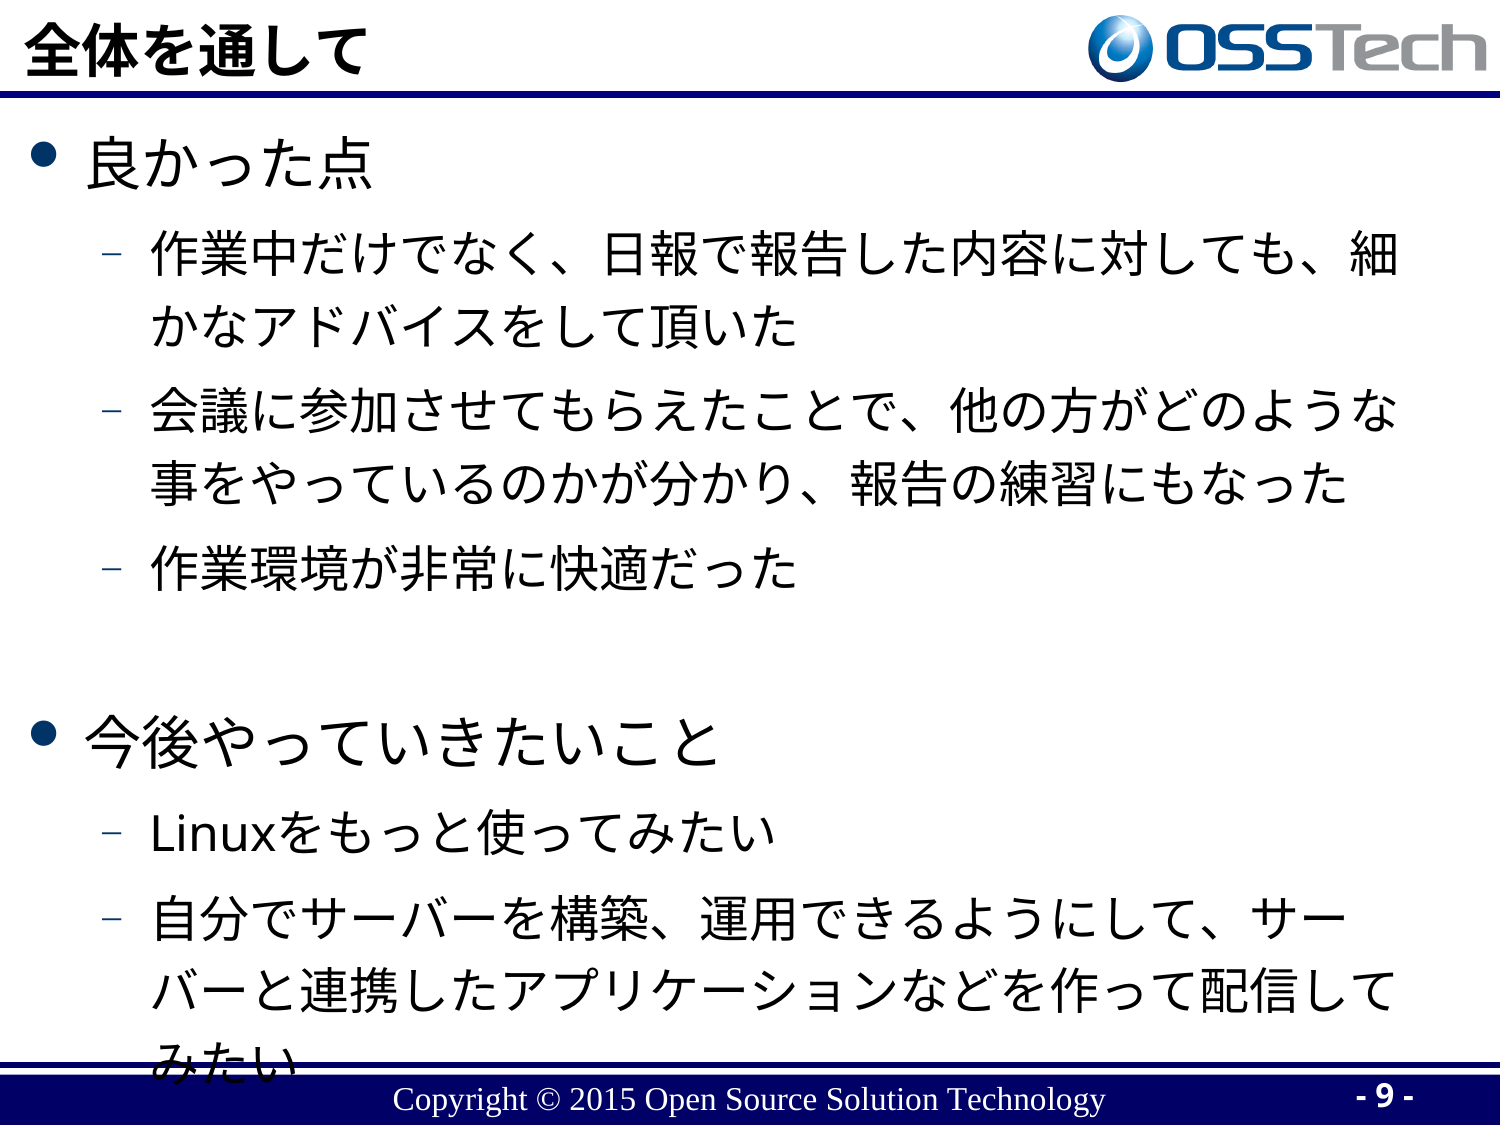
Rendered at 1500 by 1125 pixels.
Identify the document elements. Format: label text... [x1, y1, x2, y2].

picture [1087, 13, 1488, 83]
title 全体を通して [23, 5, 1087, 95]
list 良かった点 作業中だけでなく、日報で報告した内容に対しても、細かなアドバイスをして頂いた 会議に参加させてもらえたことで、他の方がどのような事をやっているのかが分かり、報告の練習にもなった 作業環境が非常に快適だった 今後やっていきたいこと Linuxをもっと使ってみたい 自分でサーバーを構築、運用できるようにして、サーバーと連携したアプリケーションなどを作って配信してみたい OSSTechへの要望 [27, 117, 1431, 1095]
